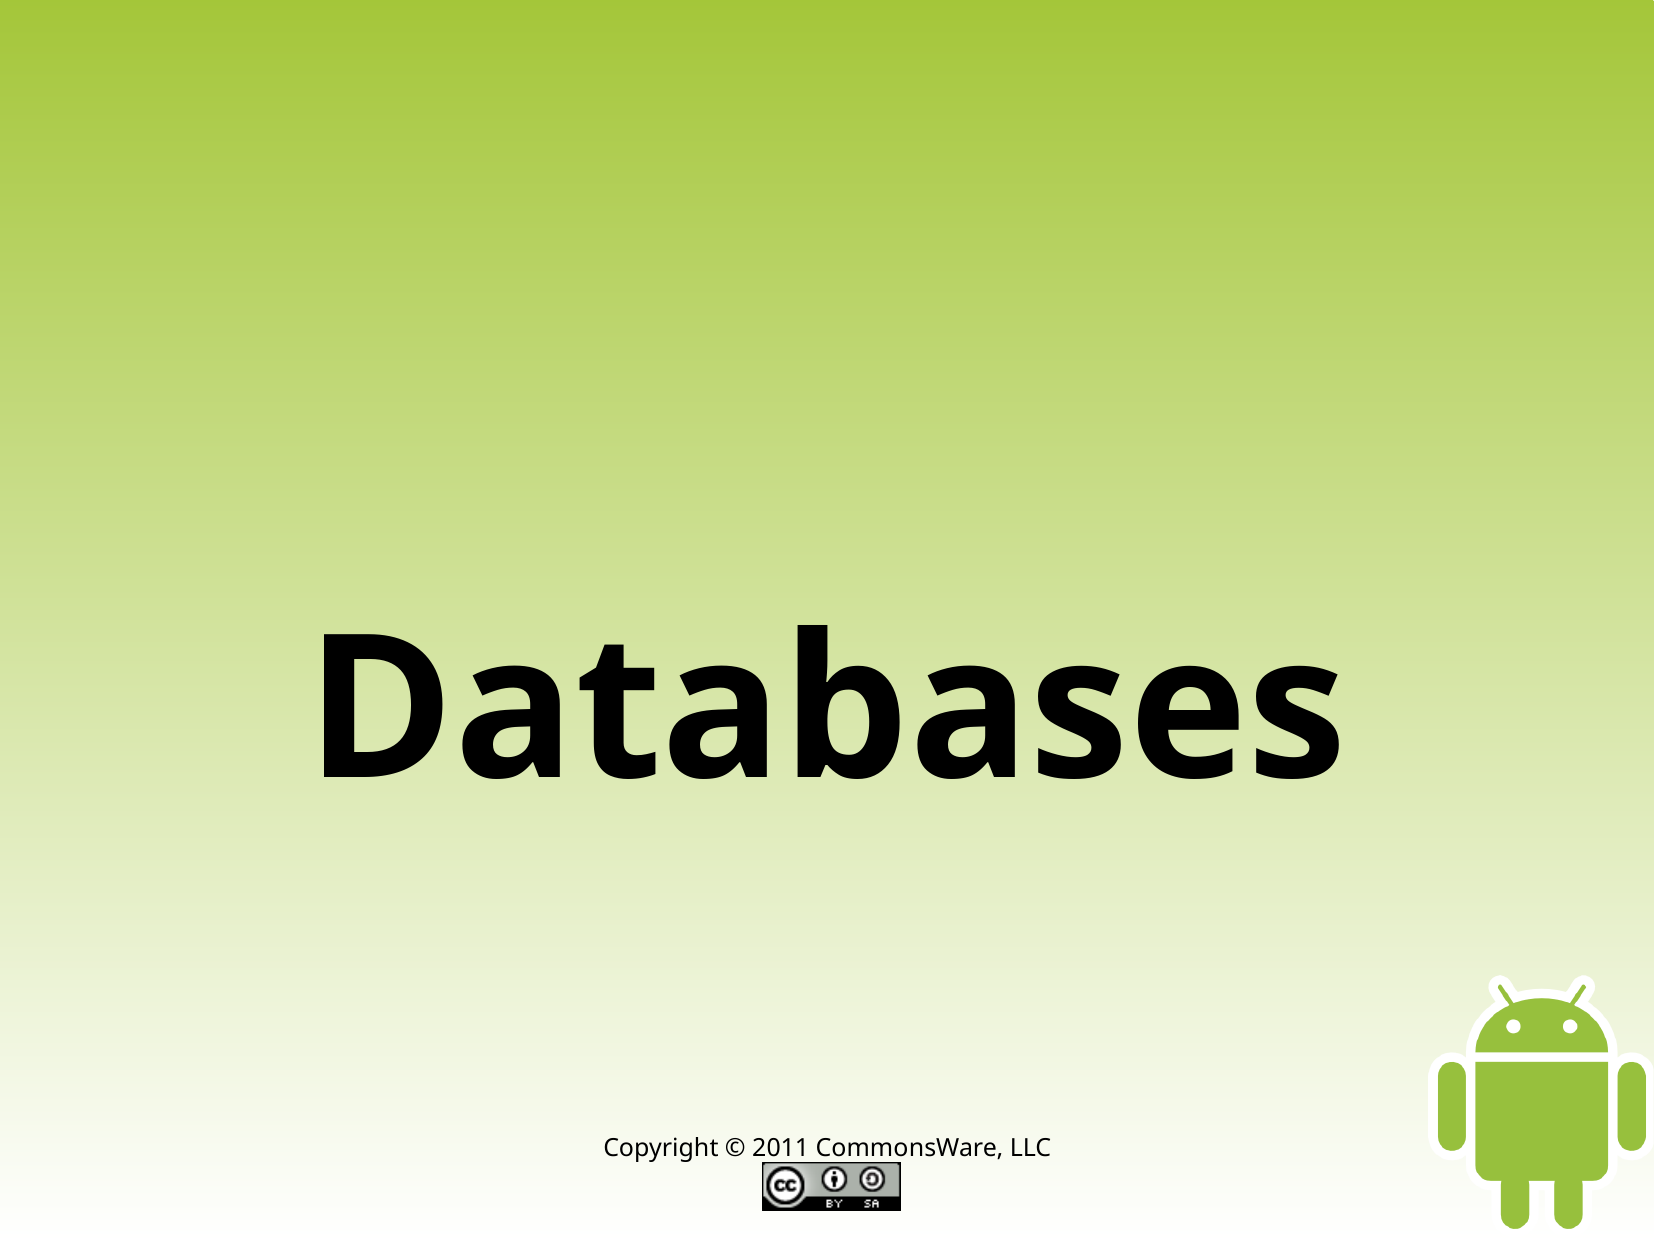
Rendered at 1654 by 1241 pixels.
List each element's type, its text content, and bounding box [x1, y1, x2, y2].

picture [762, 1162, 901, 1211]
picture [1428, 975, 1654, 1238]
subtitle Databases [82, 290, 1571, 1109]
